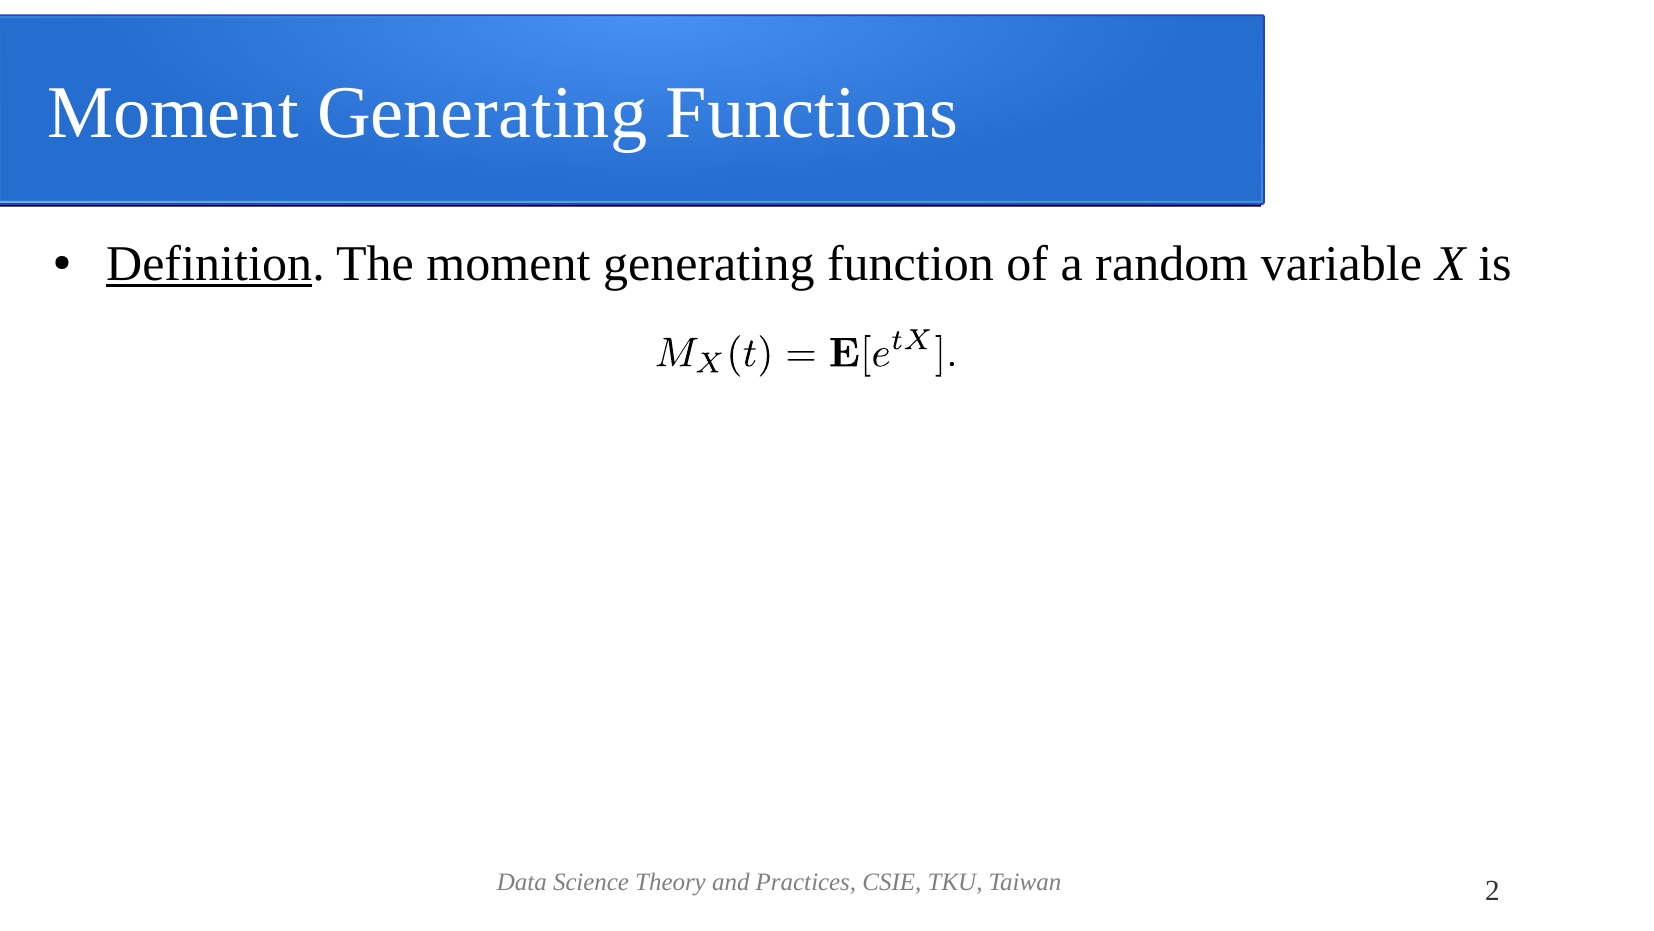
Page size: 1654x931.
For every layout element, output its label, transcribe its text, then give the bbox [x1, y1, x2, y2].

title Moment Generating Functions [47, 35, 1199, 189]
list Definition. The moment generating function of a random variable X is [35, 236, 1524, 776]
picture [654, 329, 955, 377]
